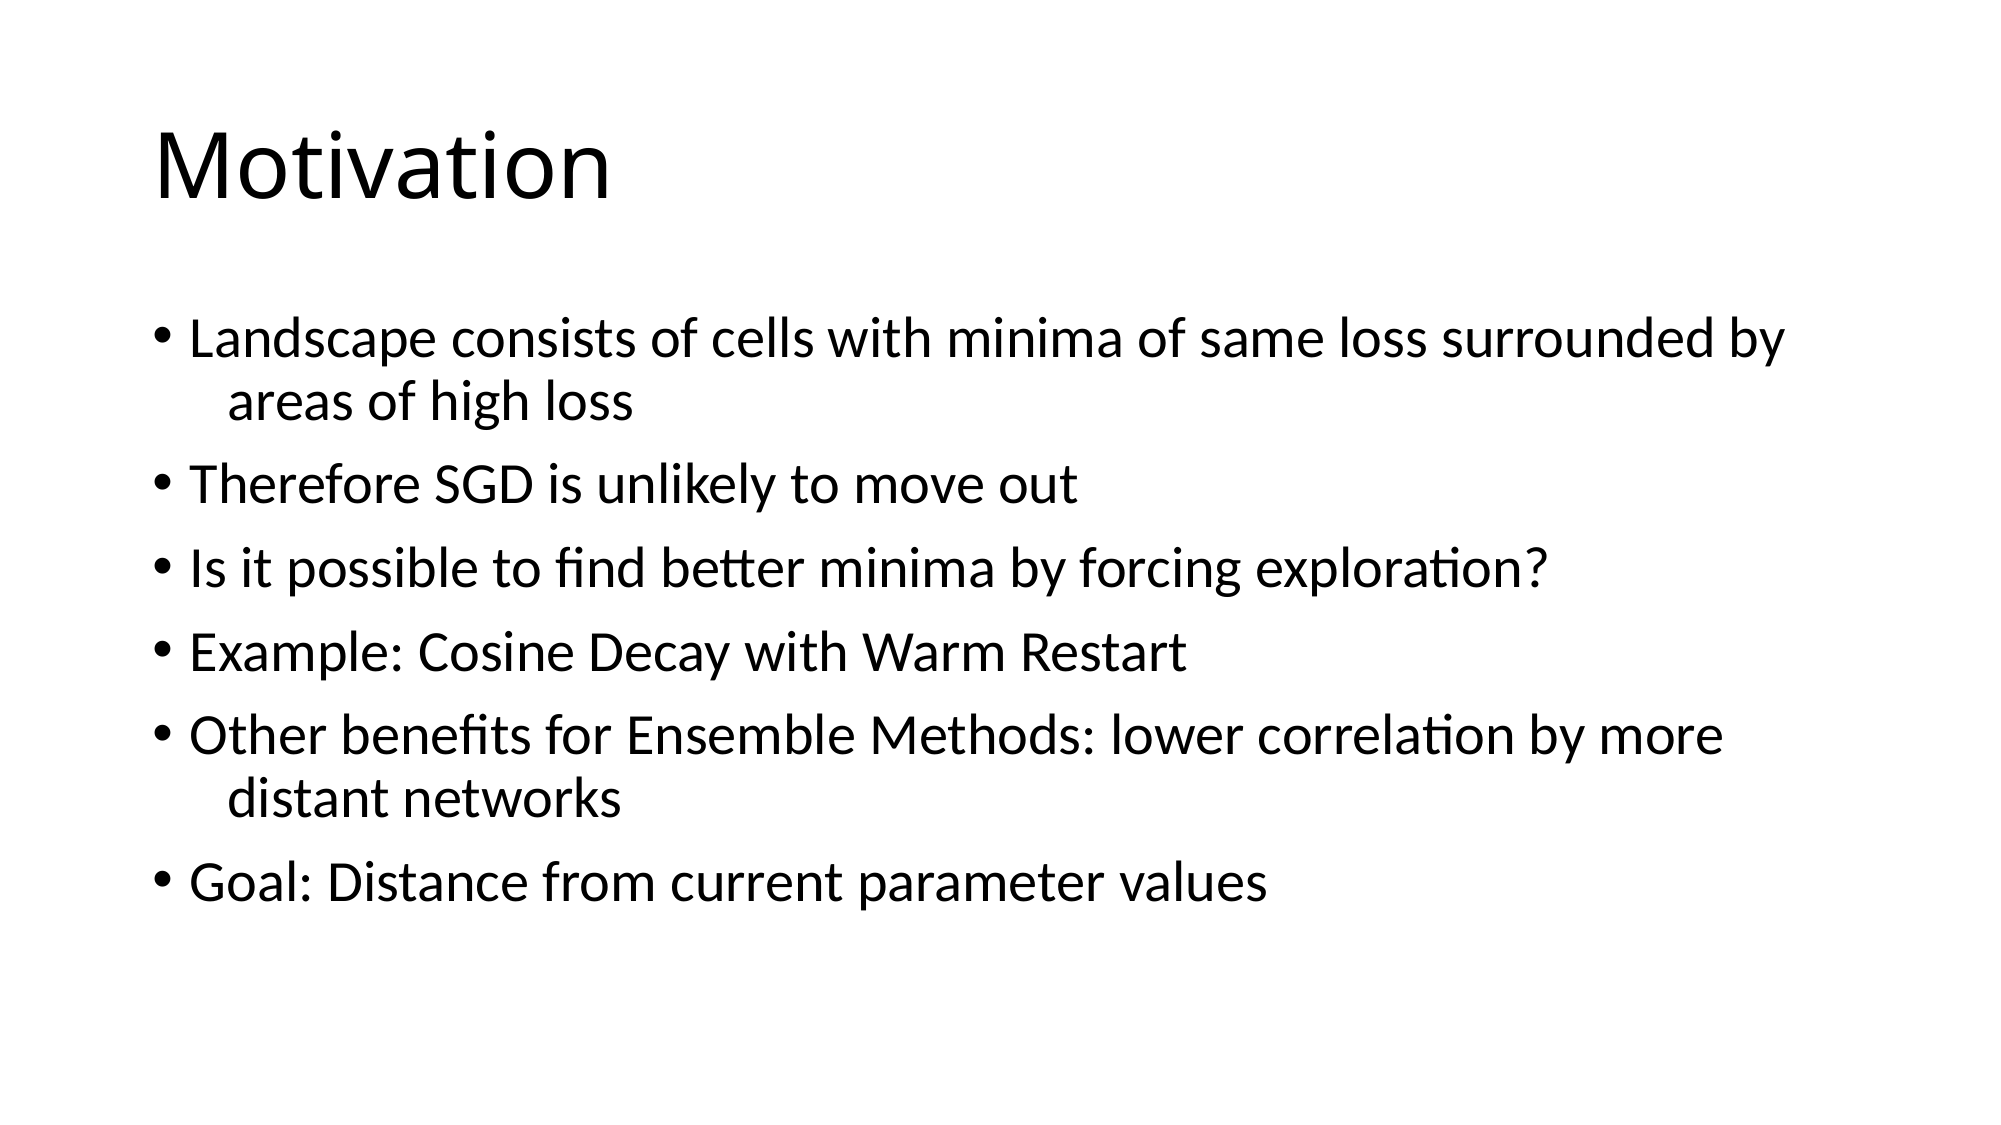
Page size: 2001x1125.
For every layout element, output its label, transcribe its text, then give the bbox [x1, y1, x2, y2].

list Landscape consists of cells with minima of same loss surrounded by areas of high loss Therefore SGD is unlikely to move out Is it possible to find better minima by forcing exploration? Example: Cosine Decay with Warm Restart Other benefits for Ensemble Methods: lower correlation by more distant networks Goal: Distance from current parameter values [137, 299, 1863, 1014]
title Motivation [137, 59, 1863, 278]
